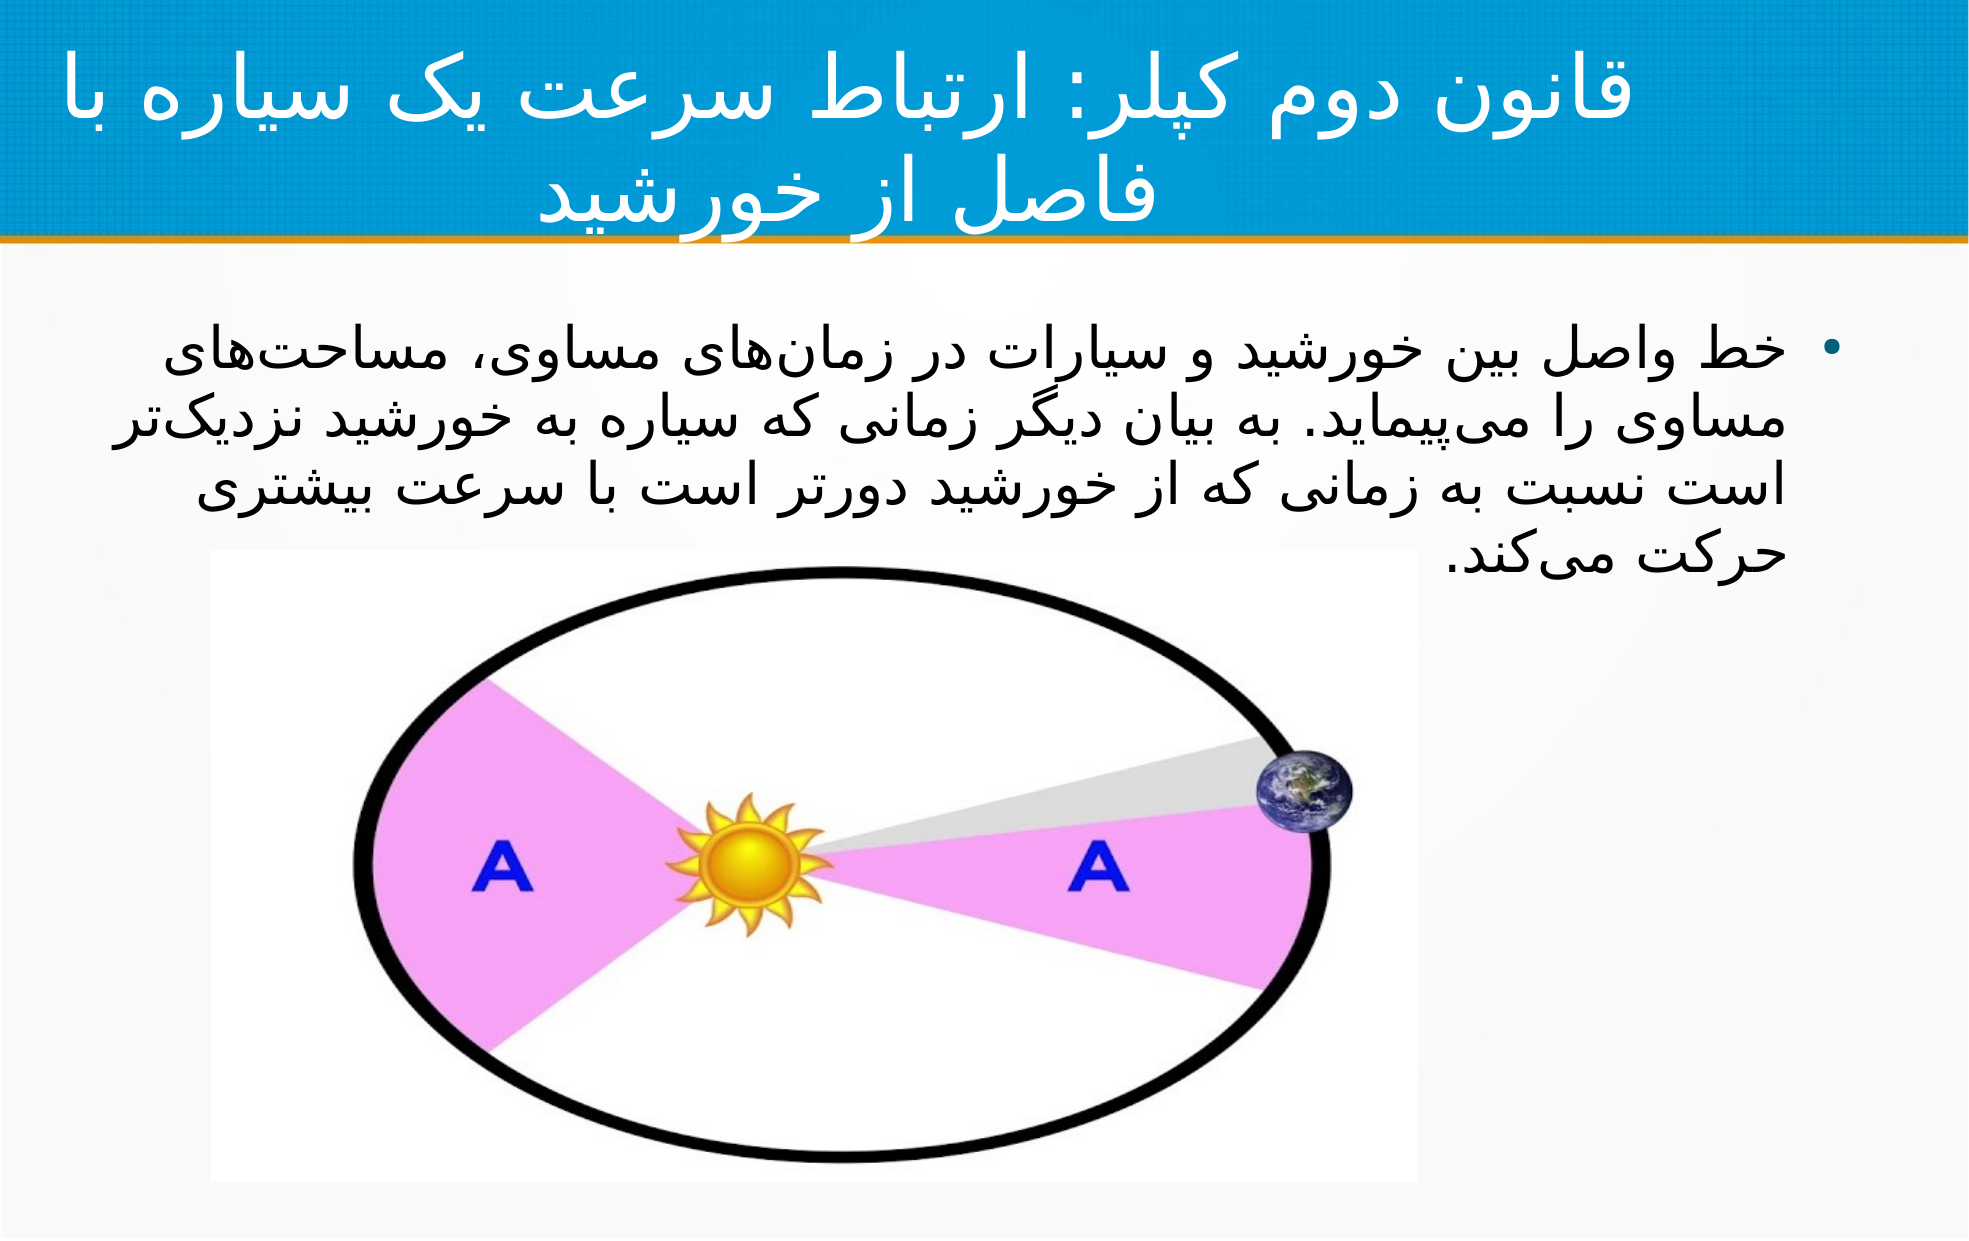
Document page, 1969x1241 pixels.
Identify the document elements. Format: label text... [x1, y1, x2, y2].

picture [0, 233, 1969, 1241]
list خط واصل بین خورشید و سیارات در زمان‌های مساوی، مساحت‌های مساوی را می‌پیماید. به بیان دیگر زمانی که سیاره به خورشید نزدیک‌تر است نسبت به زمانی که از خورشید دورتر است با سرعت بیشتری حرکت می‌کند. [98, 315, 1861, 1081]
title قانون دوم کپلر: ارتباط سرعت یک سیاره با فاصل از خورشید [59, 35, 1831, 243]
